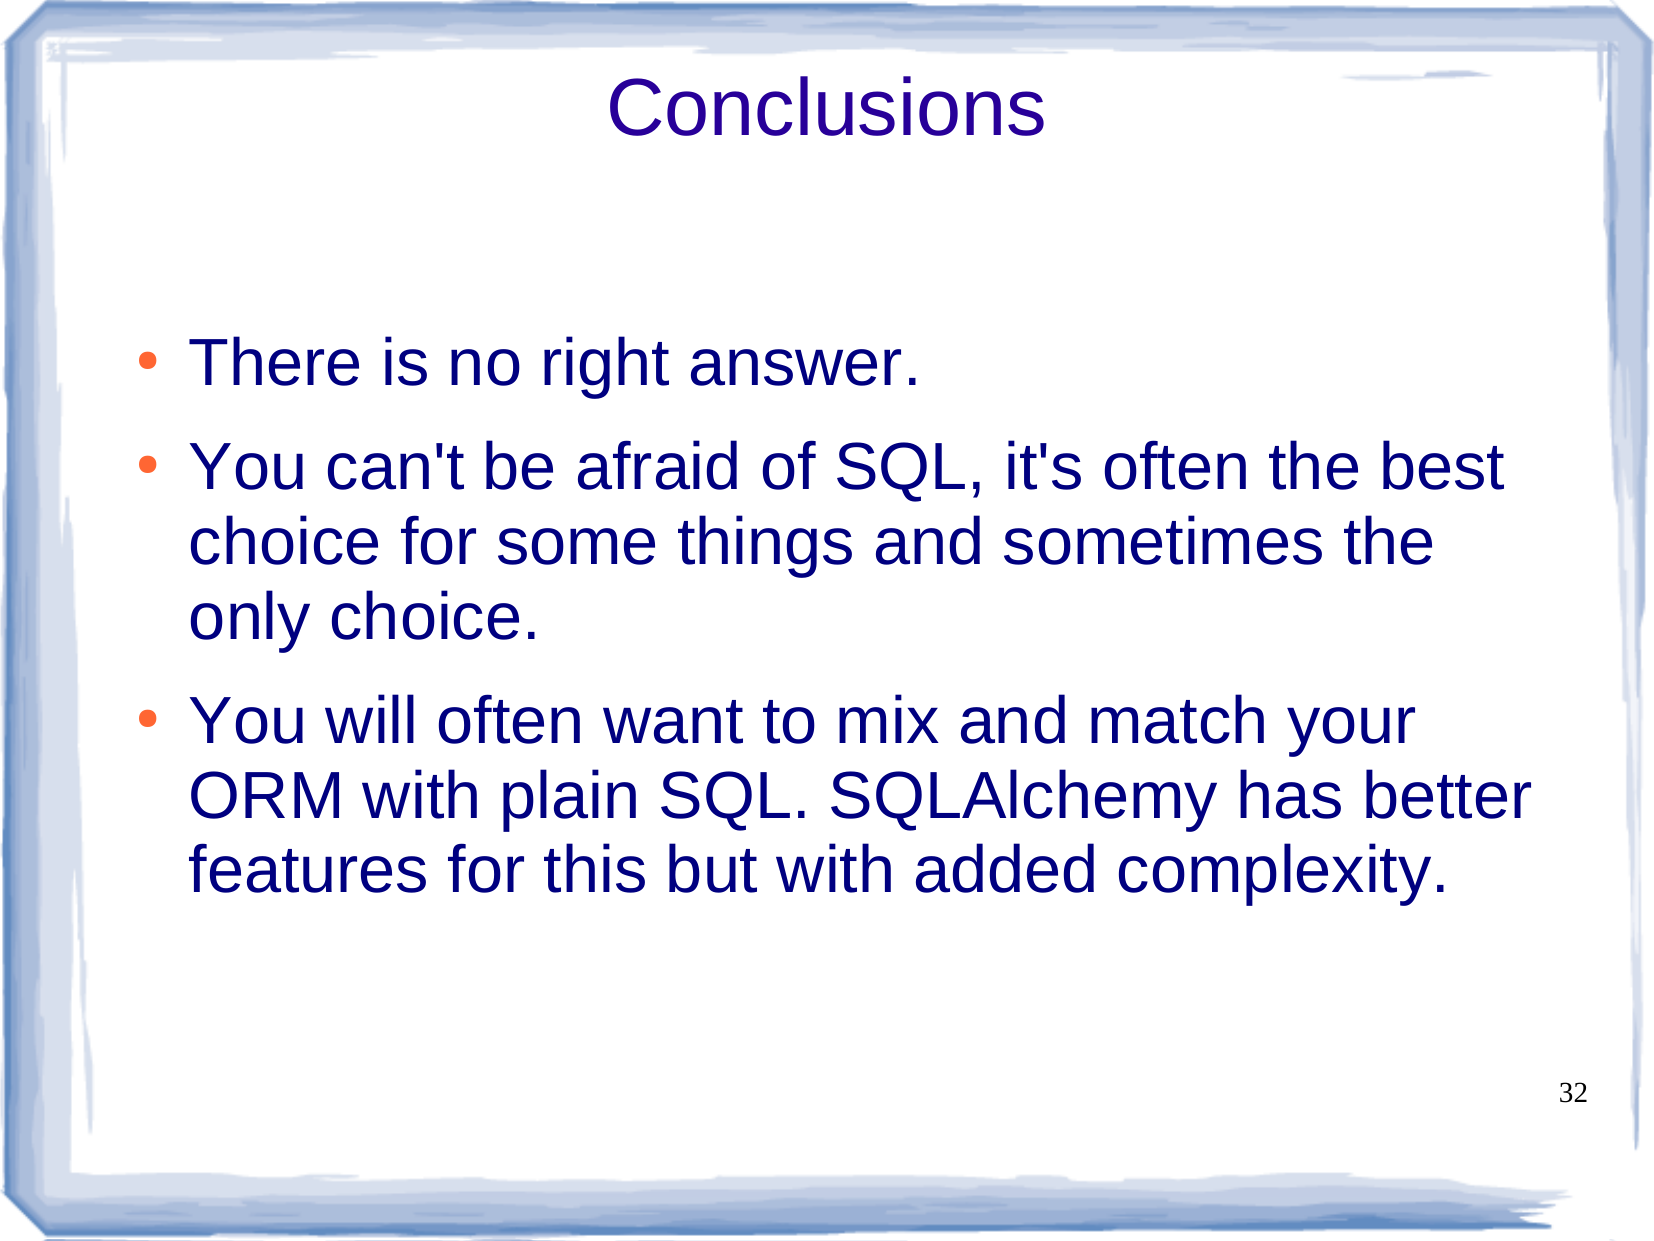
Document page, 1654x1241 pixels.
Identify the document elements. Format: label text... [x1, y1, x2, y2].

list There is no right answer. You can't be afraid of SQL, it's often the best choice for some things and sometimes the only choice. You will often want to mix and match your ORM with plain SQL. SQLAlchemy has better features for this but with added complexity. [118, 324, 1571, 1045]
title Conclusions [82, 49, 1571, 257]
picture [0, 0, 1654, 1241]
